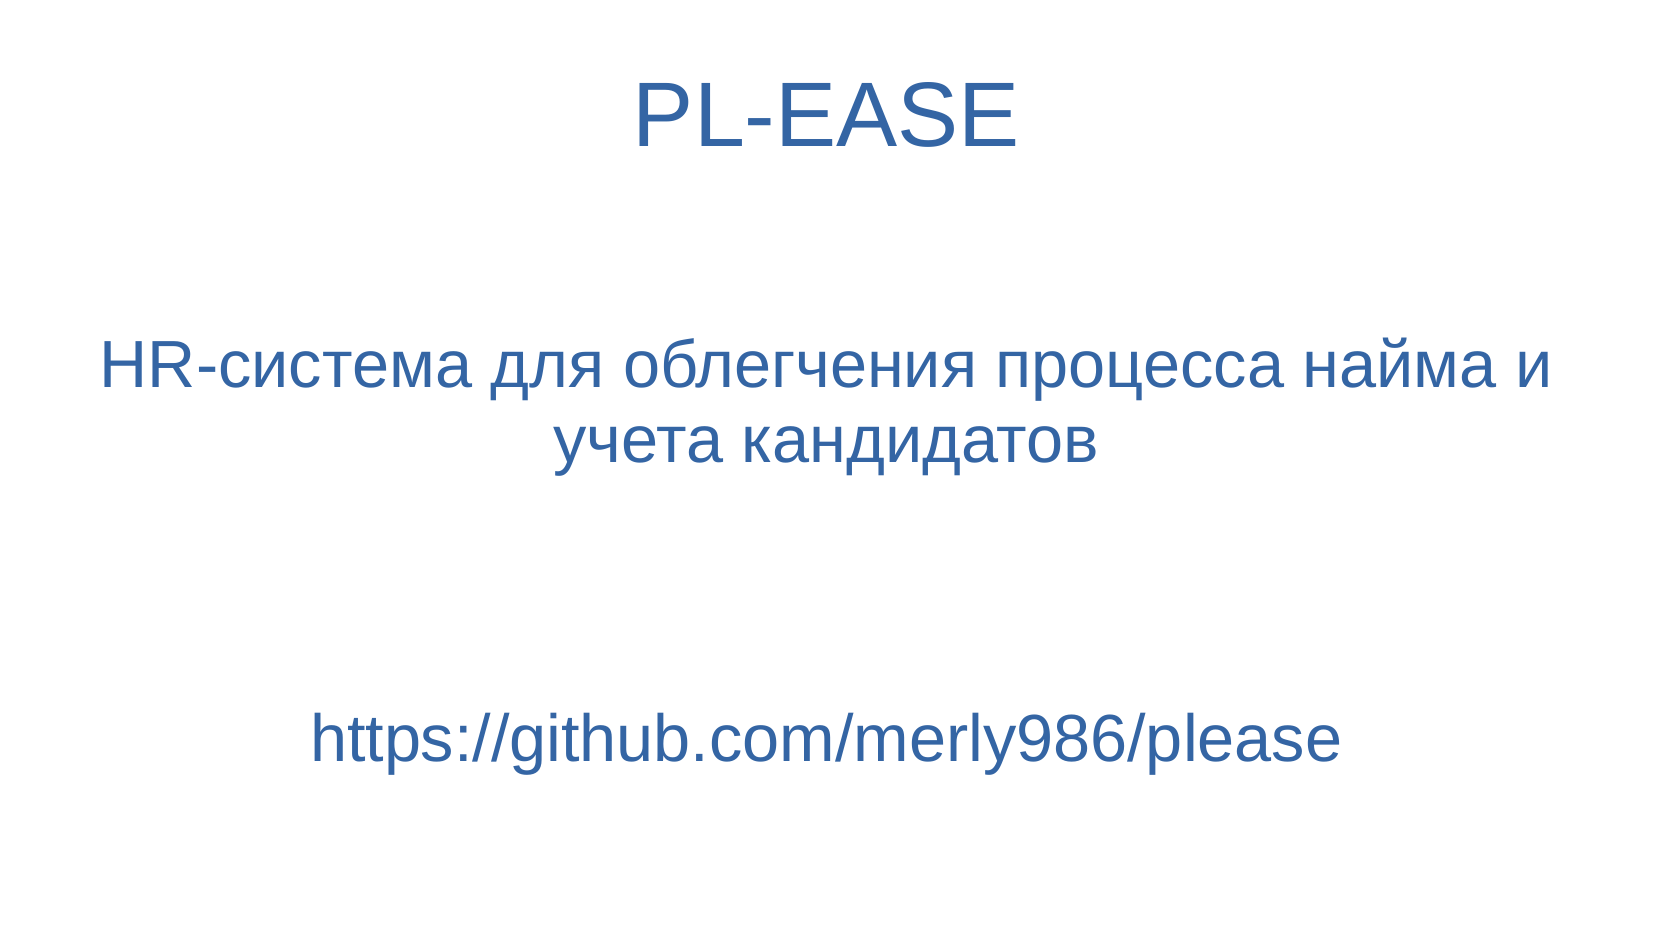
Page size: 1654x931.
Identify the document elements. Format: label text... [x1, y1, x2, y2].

subtitle HR-система для облегчения процесса найма и учета кандидатов https://github.com/merly986/please [82, 217, 1571, 886]
title PL-EASE [82, 37, 1571, 193]
